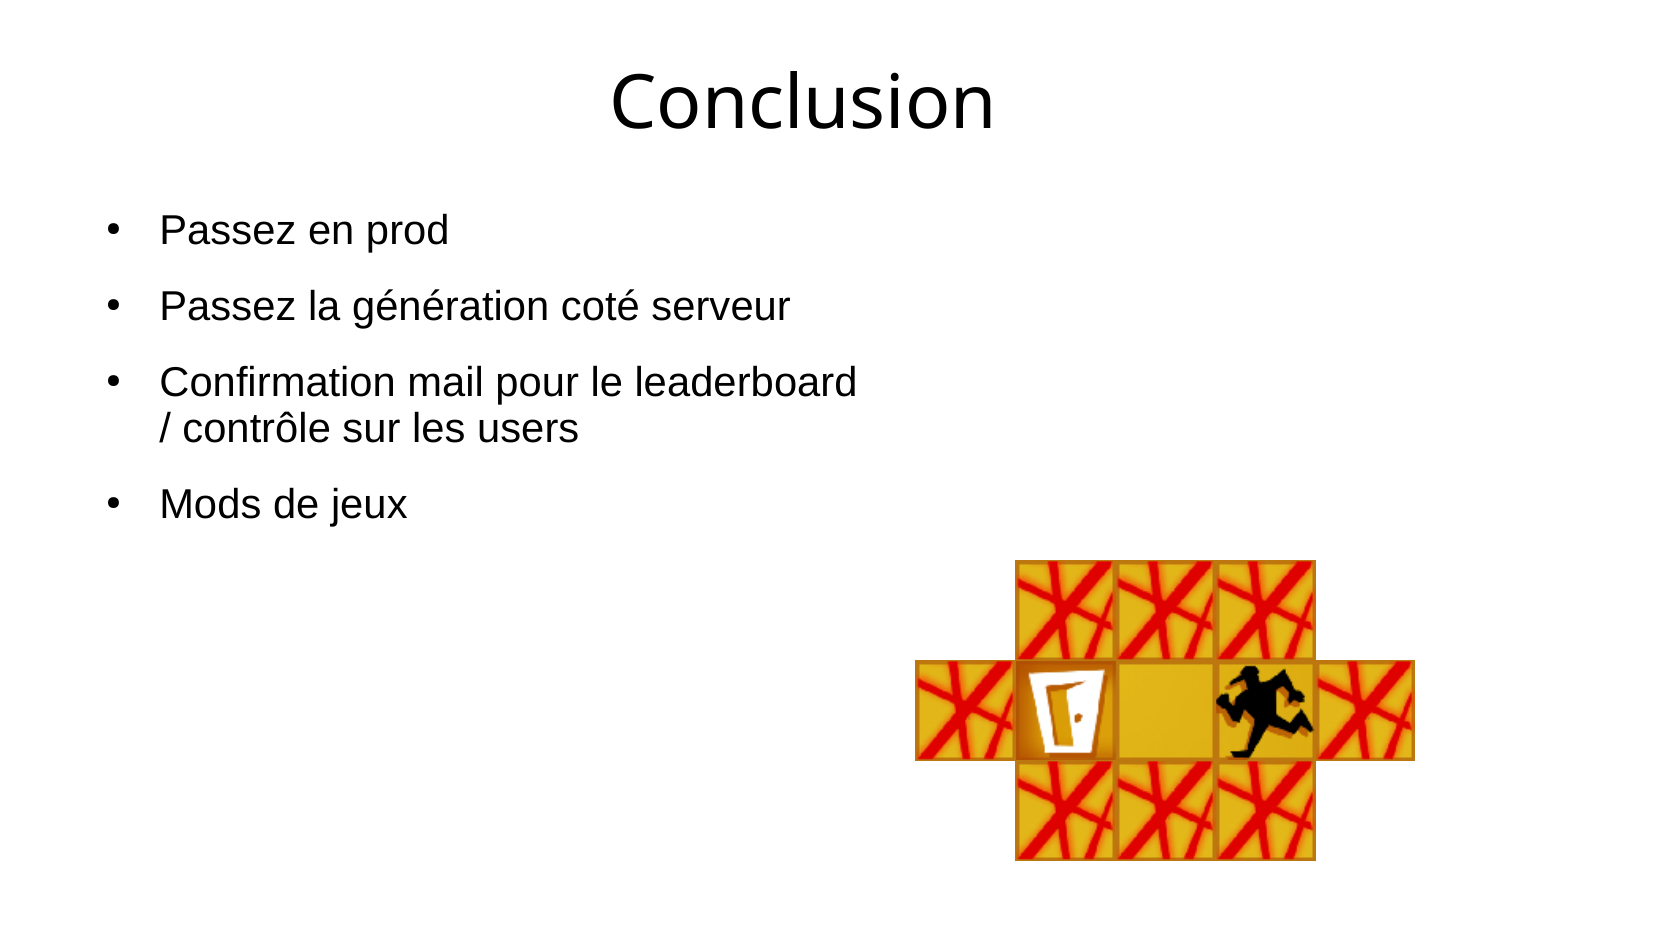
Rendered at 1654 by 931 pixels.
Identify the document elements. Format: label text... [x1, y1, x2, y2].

list Passez en prod Passez la génération coté serveur Confirmation mail pour le leaderboard / contrôle sur les users Mods de jeux [88, 206, 1577, 747]
picture [915, 560, 1415, 861]
title Conclusion [59, 21, 1548, 178]
